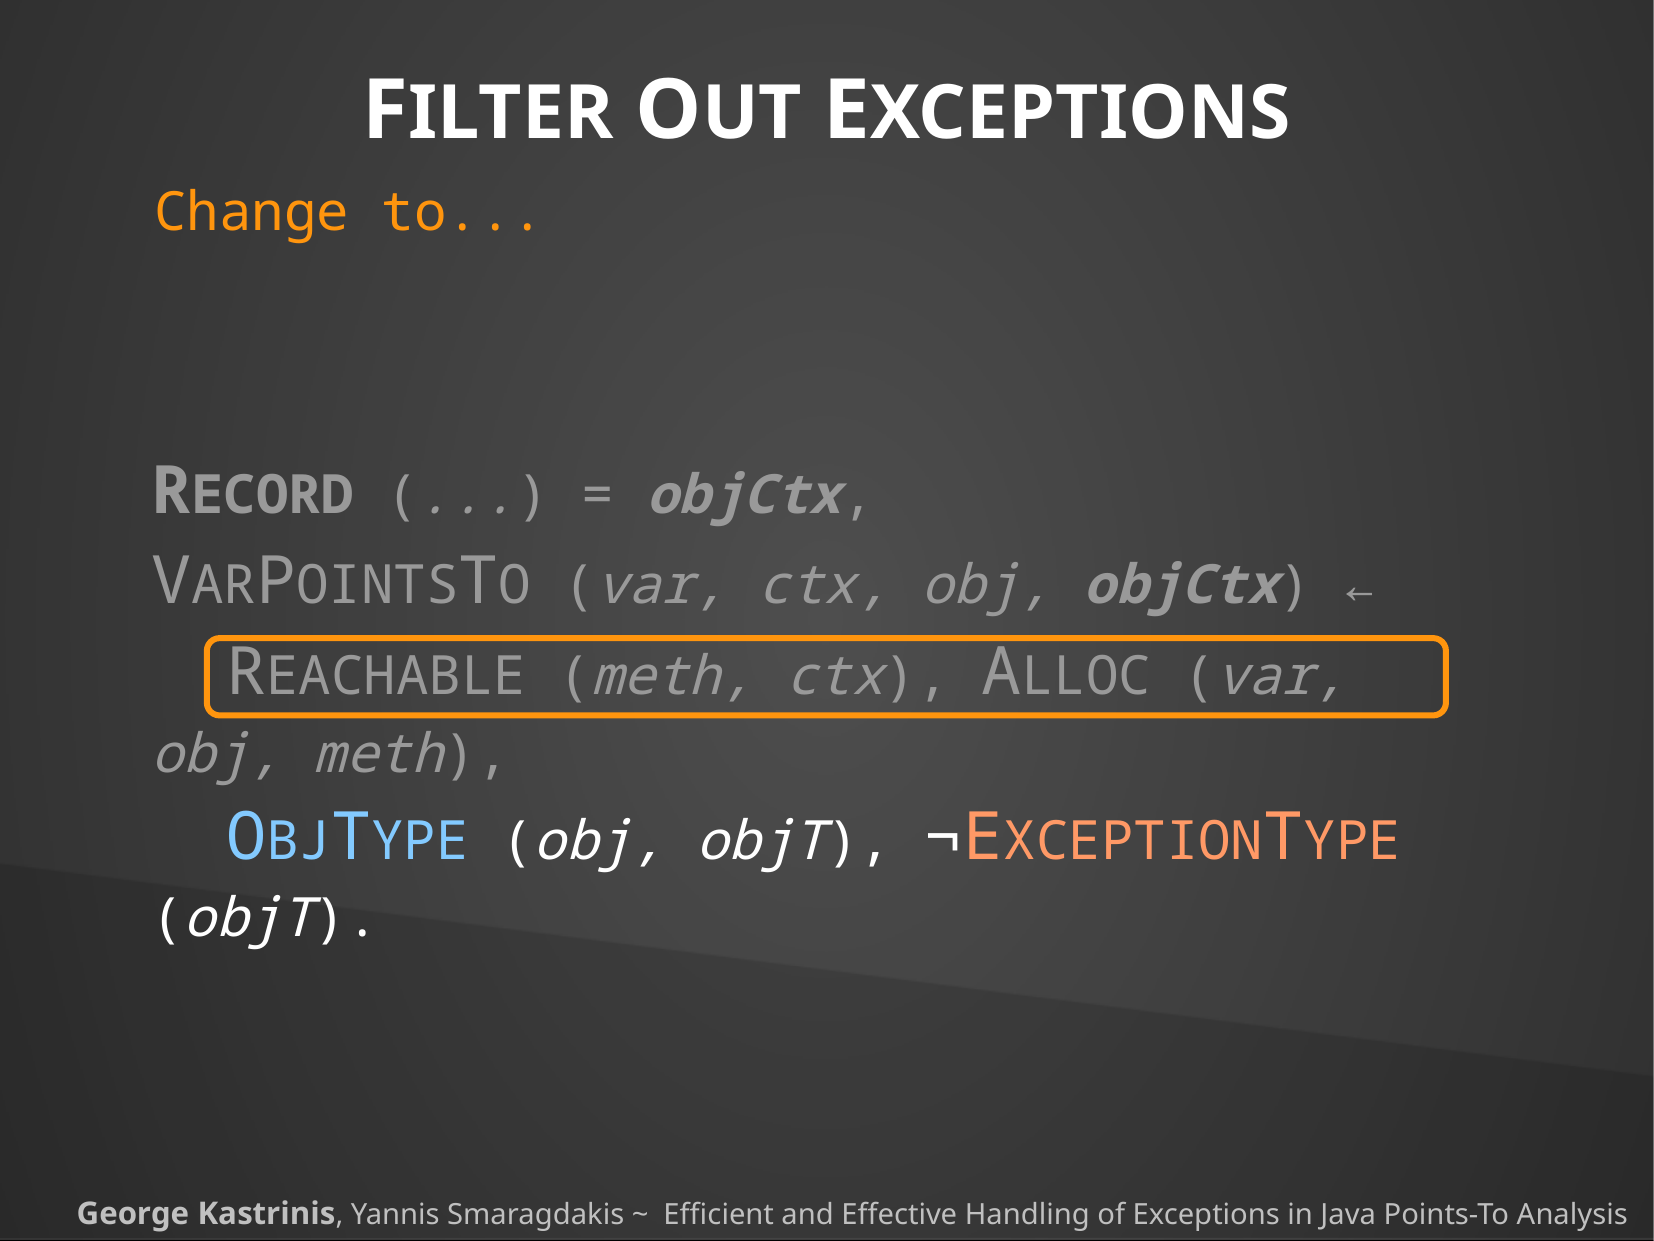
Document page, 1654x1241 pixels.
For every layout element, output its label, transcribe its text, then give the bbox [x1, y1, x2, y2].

text_box FILTER OUT EXCEPTIONS [346, 41, 1308, 151]
text_box RECORD (...) = objCtx, VARPOINTSTO (var, ctx, obj, objCtx) ← REACHABLE (meth, ctx), ALLOC (var, obj, meth), OBJTYPE (obj, objT), ¬EXCEPTIONTYPE (objT). [210, 642, 1442, 712]
text_box Change to... [139, 165, 497, 235]
text_box RECORD (...) = objCtx, VARPOINTSTO (var, ctx, obj, objCtx) ← REACHABLE (meth, ctx), ALLOC (var, obj, meth), OBJTYPE (obj, objT), ¬EXCEPTIONTYPE (objT). [136, 434, 1518, 716]
picture [0, 0, 1654, 1241]
